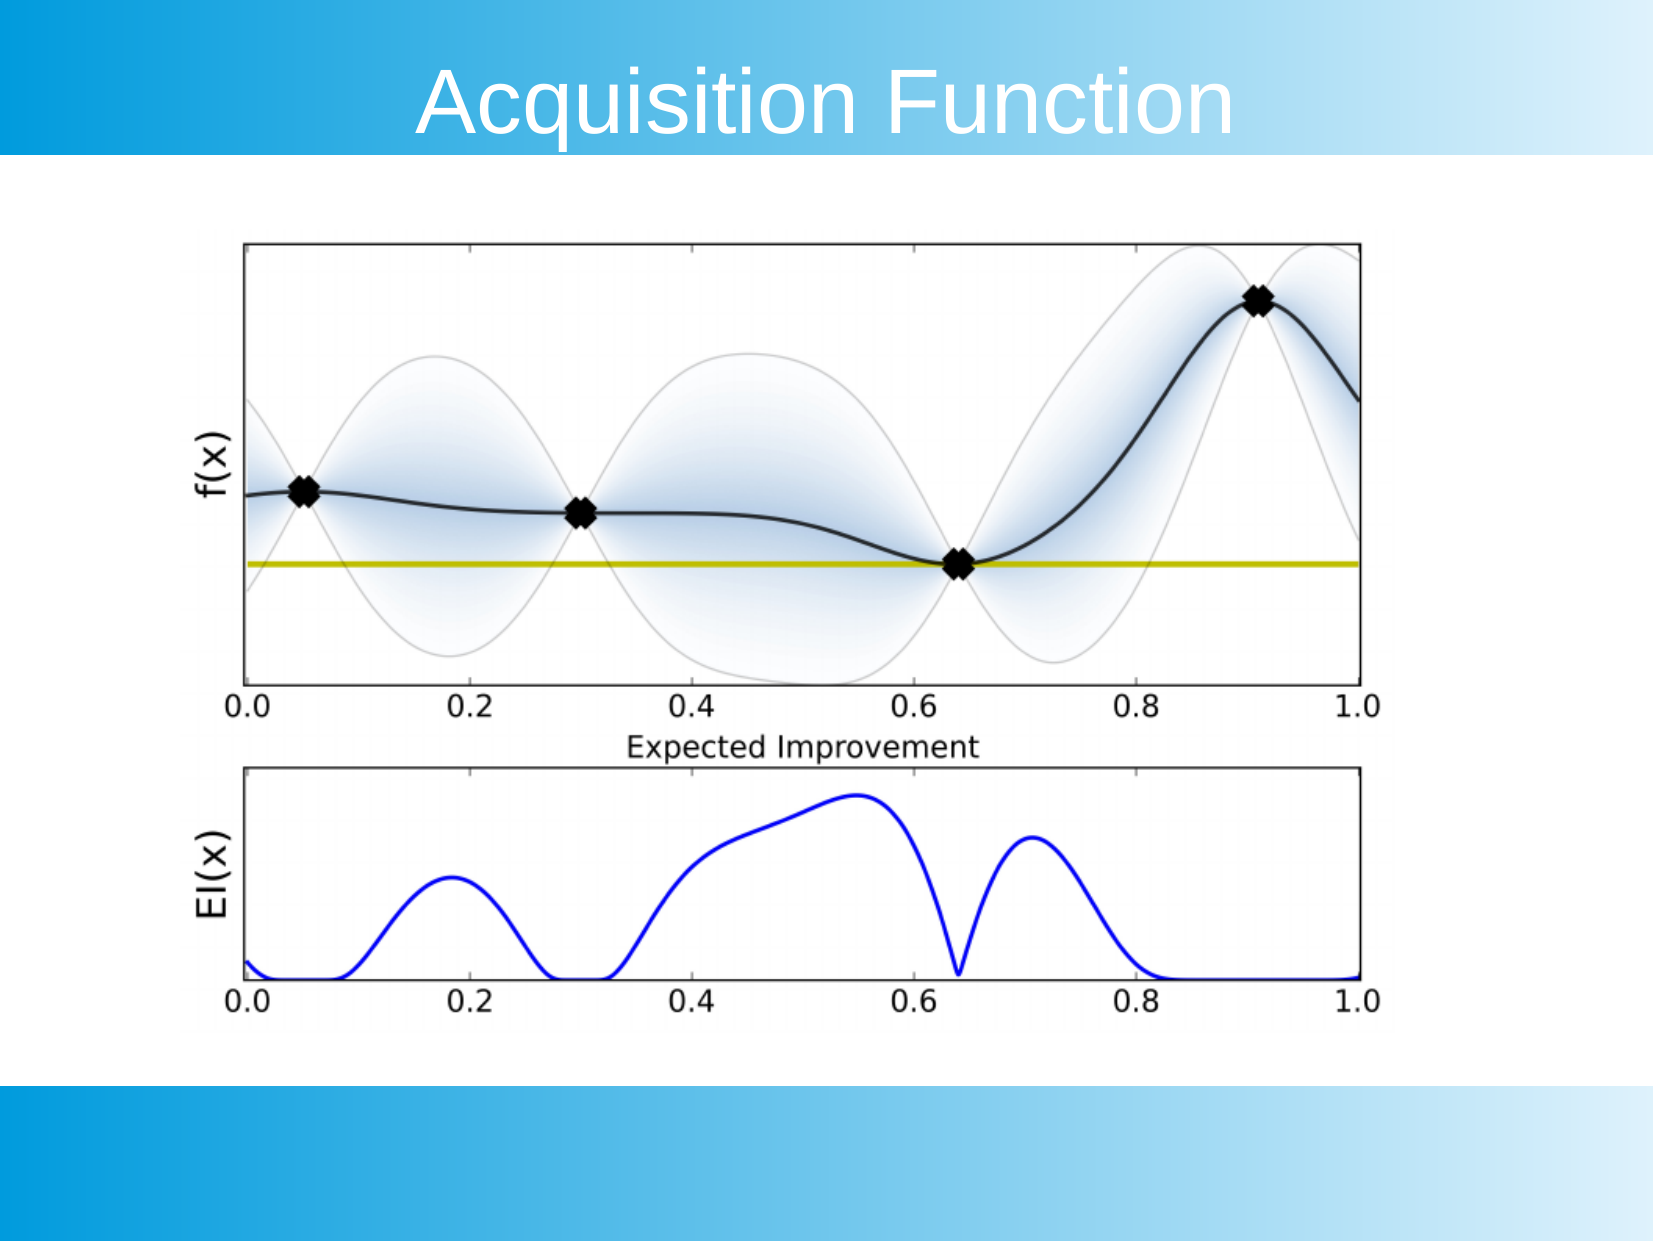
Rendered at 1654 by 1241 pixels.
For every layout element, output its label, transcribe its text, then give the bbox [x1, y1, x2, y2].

title Acquisition Function [82, 49, 1571, 155]
picture [176, 194, 1471, 1064]
